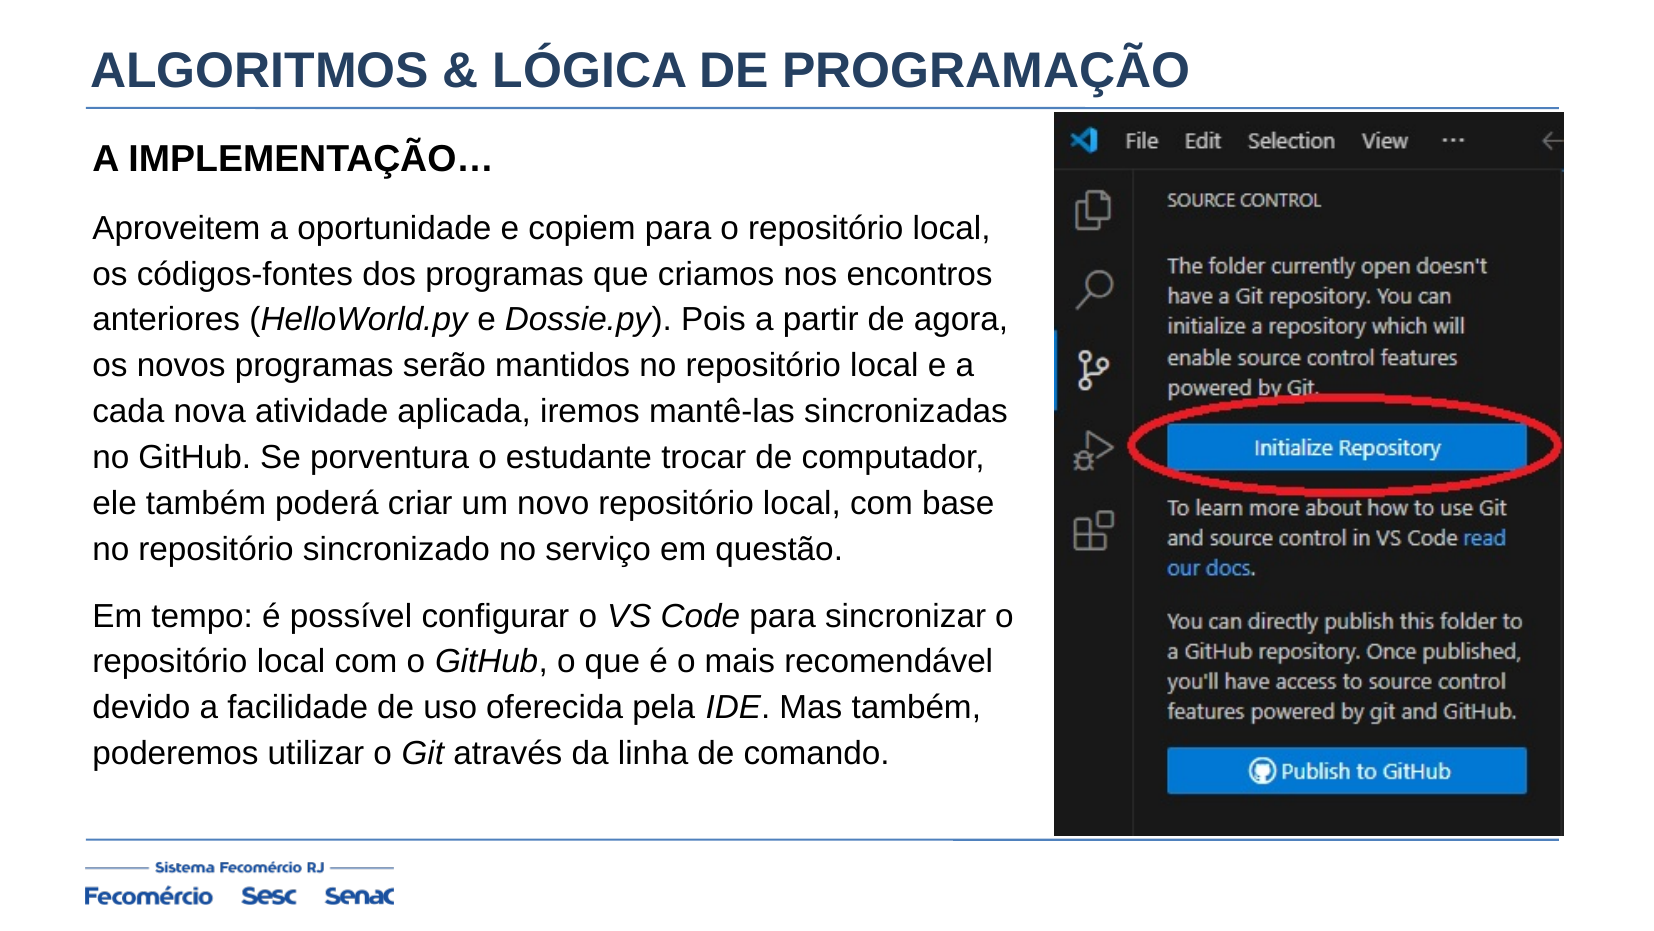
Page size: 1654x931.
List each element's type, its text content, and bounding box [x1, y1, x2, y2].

text_box ALGORITMOS & LÓGICA DE PROGRAMAÇÃO [90, 32, 1564, 104]
picture [1054, 112, 1564, 836]
text_box A IMPLEMENTAÇÃO… Aproveitem a oportunidade e copiem para o repositório local, os códigos-fontes dos programas que criamos nos encontros anteriores (HelloWorld.py e Dossie.py). Pois a partir de agora, os novos programas serão mantidos no repositório local e a cada nova atividade aplicada, iremos mantê-las sincronizadas no GitHub. Se porventura o estudante trocar de computador, ele também poderá criar um novo repositório local, com base no repositório sincronizado no serviço em questão. Em tempo: é possível configurar o VS Code para sincronizar o repositório local com o GitHub, o que é o mais recomendável devido a facilidade de uso oferecida pela IDE. Mas também, poderemos utilizar o Git através da linha de comando. [77, 112, 1046, 836]
picture [62, 845, 416, 921]
